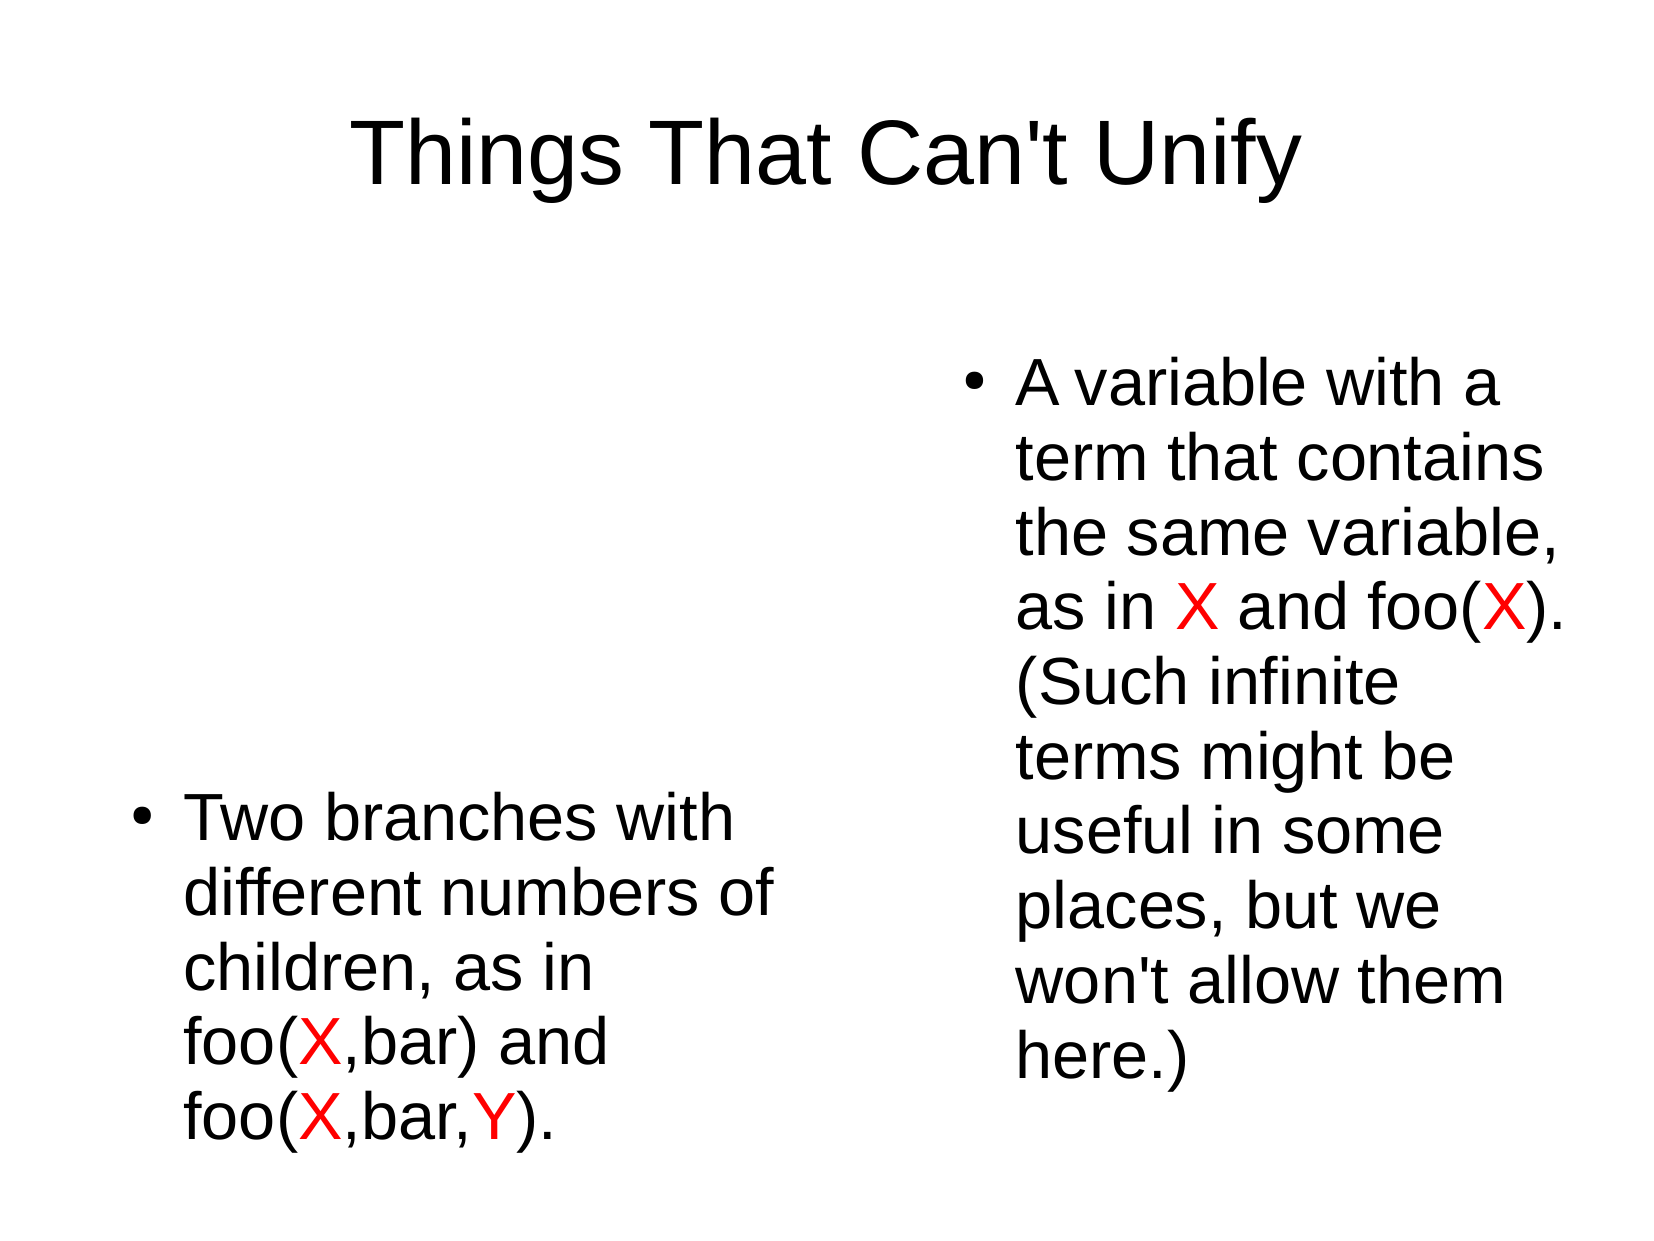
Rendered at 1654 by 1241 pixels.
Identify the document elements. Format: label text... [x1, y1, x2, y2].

list Two branches with different numbers of children, as in foo(X,bar) and foo(X,bar,Y). [112, 780, 826, 1241]
title Things That Can't Unify [82, 49, 1571, 257]
list A variable with a term that contains the same variable, as in X and foo(X). (Such infinite terms might be useful in some places, but we won't allow them here.) [945, 345, 1572, 1164]
